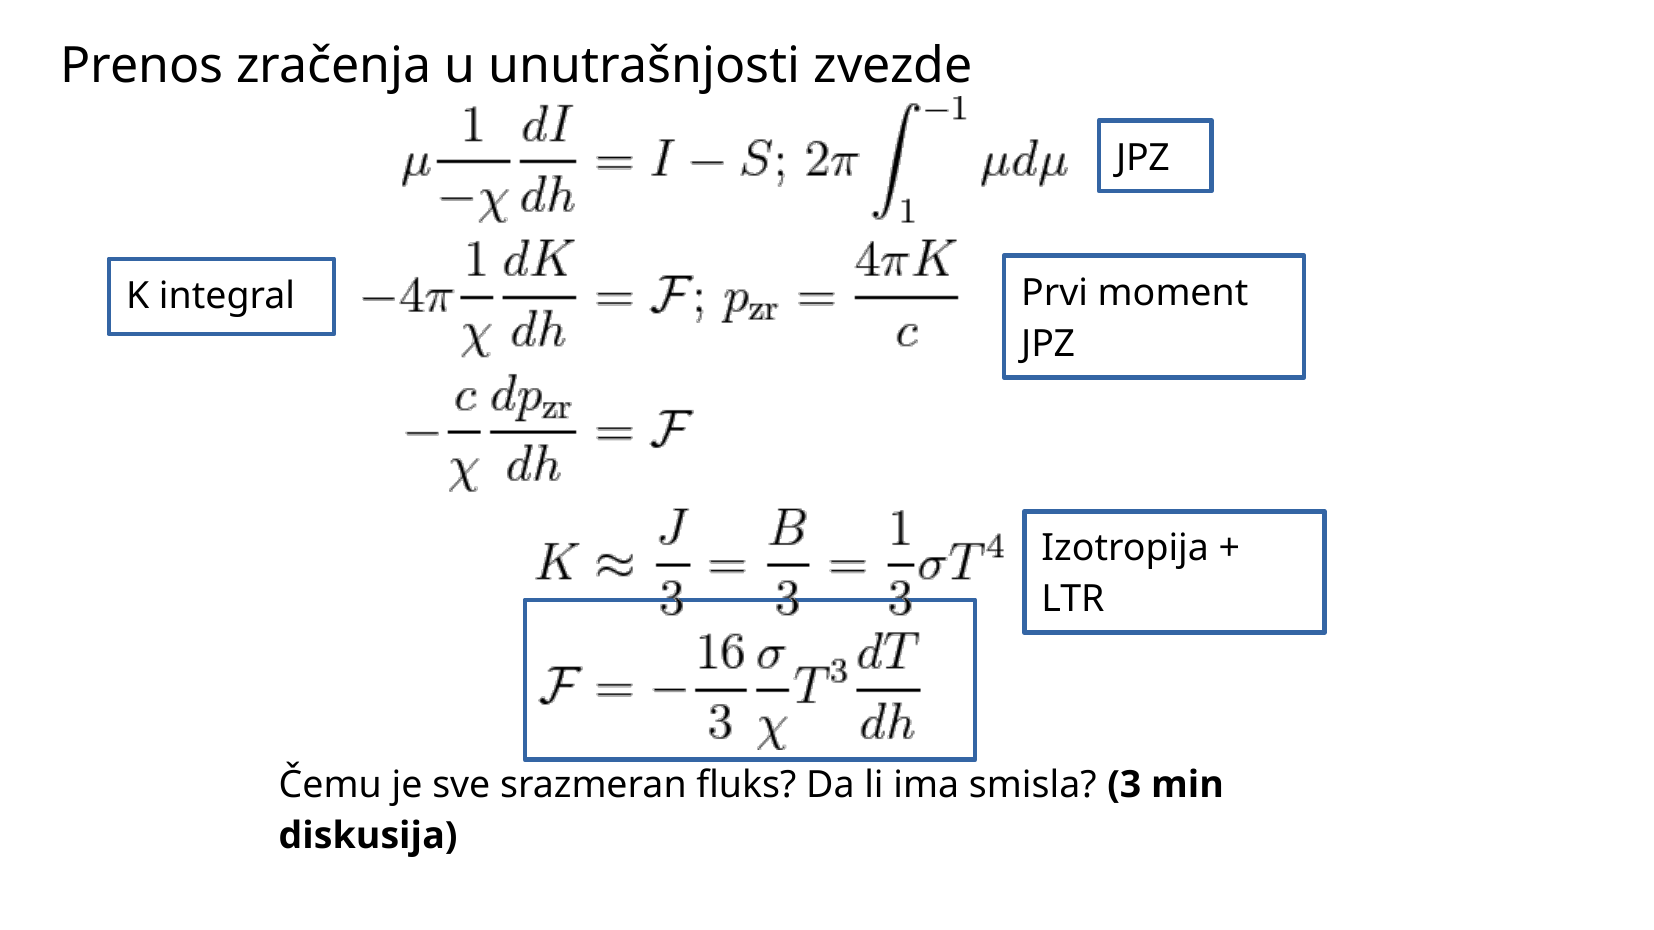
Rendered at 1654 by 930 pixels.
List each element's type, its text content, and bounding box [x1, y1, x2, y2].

picture [362, 96, 1068, 750]
text_box Izotropija + LTR [1068, 511, 1325, 587]
text_box JPZ [1099, 120, 1212, 185]
text_box Prvi moment JPZ [1068, 255, 1304, 365]
title Prenos zračenja u unutrašnjosti zvezde [59, 13, 1648, 113]
text_box K integral [108, 258, 334, 334]
text_box Čemu je sve srazmeran fluks? Da li ima smisla? (3 min diskusija) [263, 750, 1389, 810]
